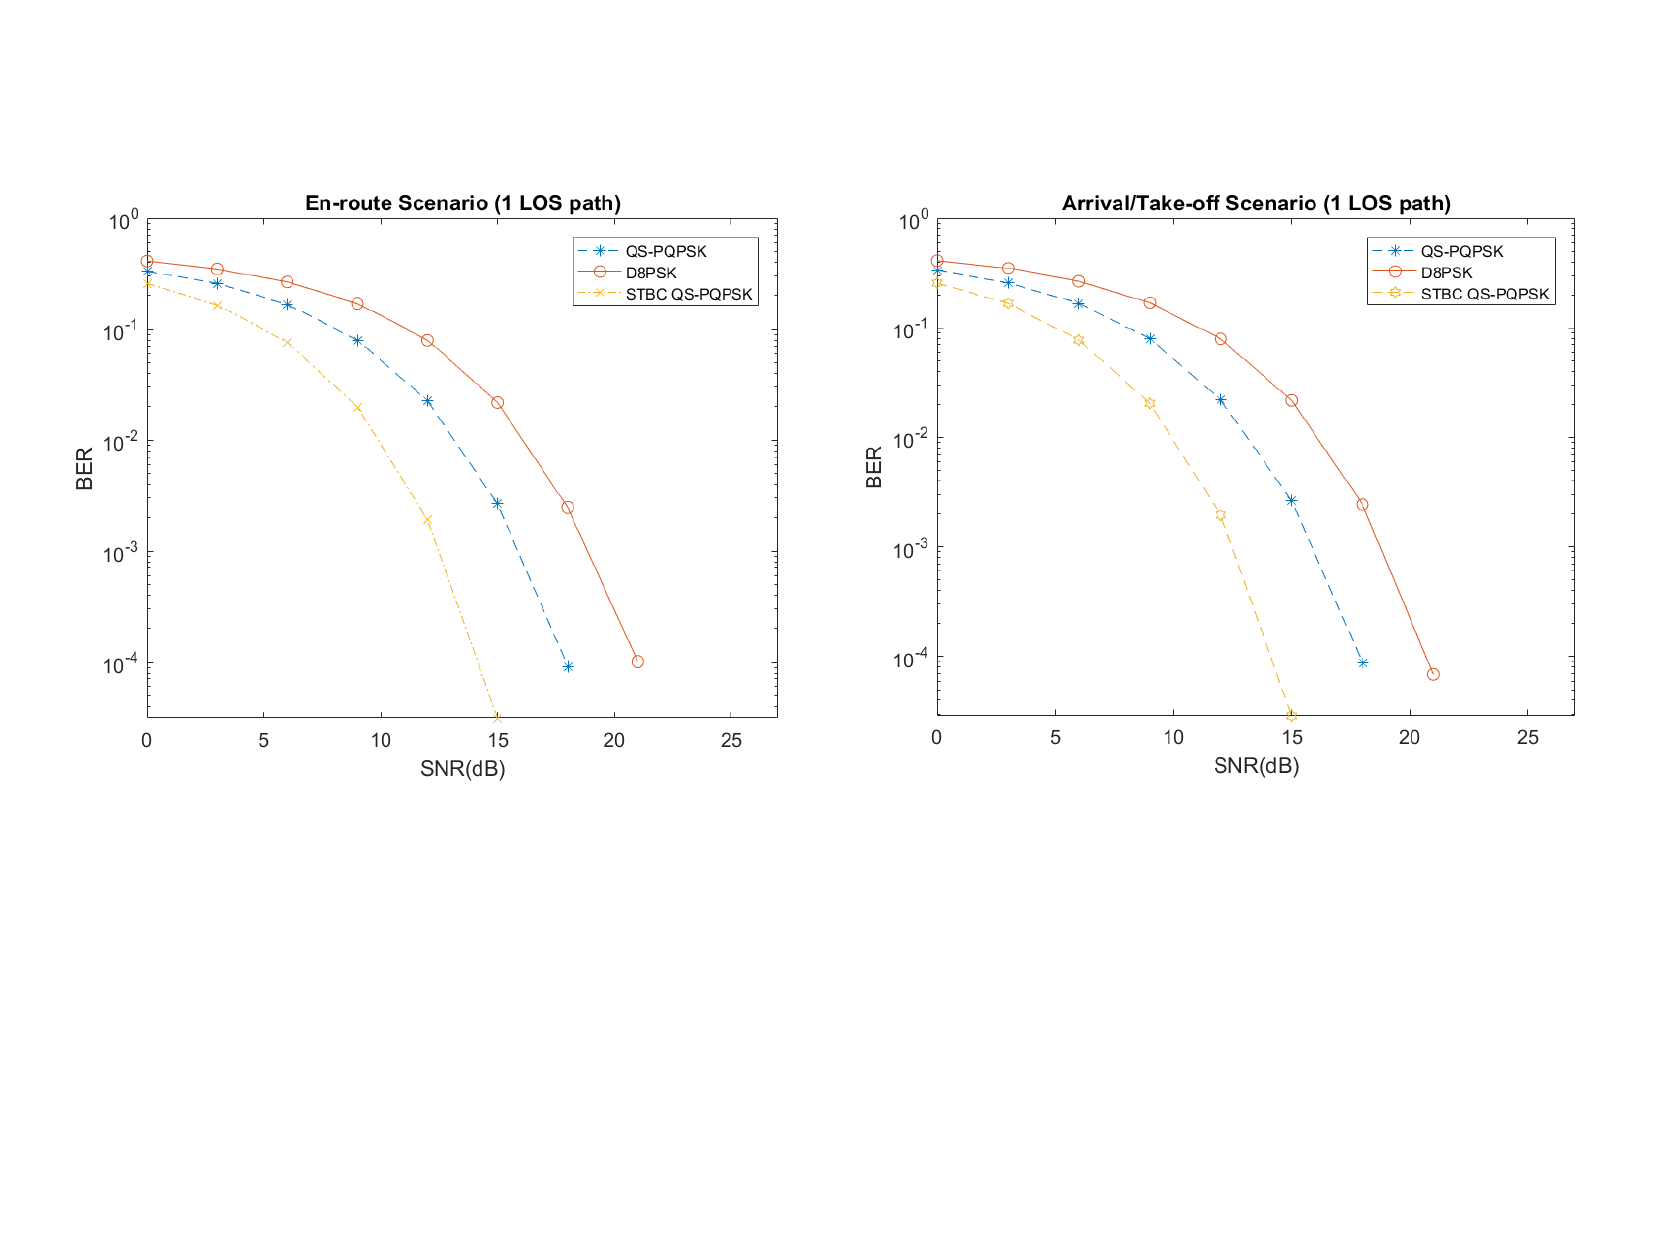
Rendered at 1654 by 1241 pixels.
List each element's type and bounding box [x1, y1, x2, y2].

picture [49, 177, 810, 782]
picture [838, 177, 1607, 778]
